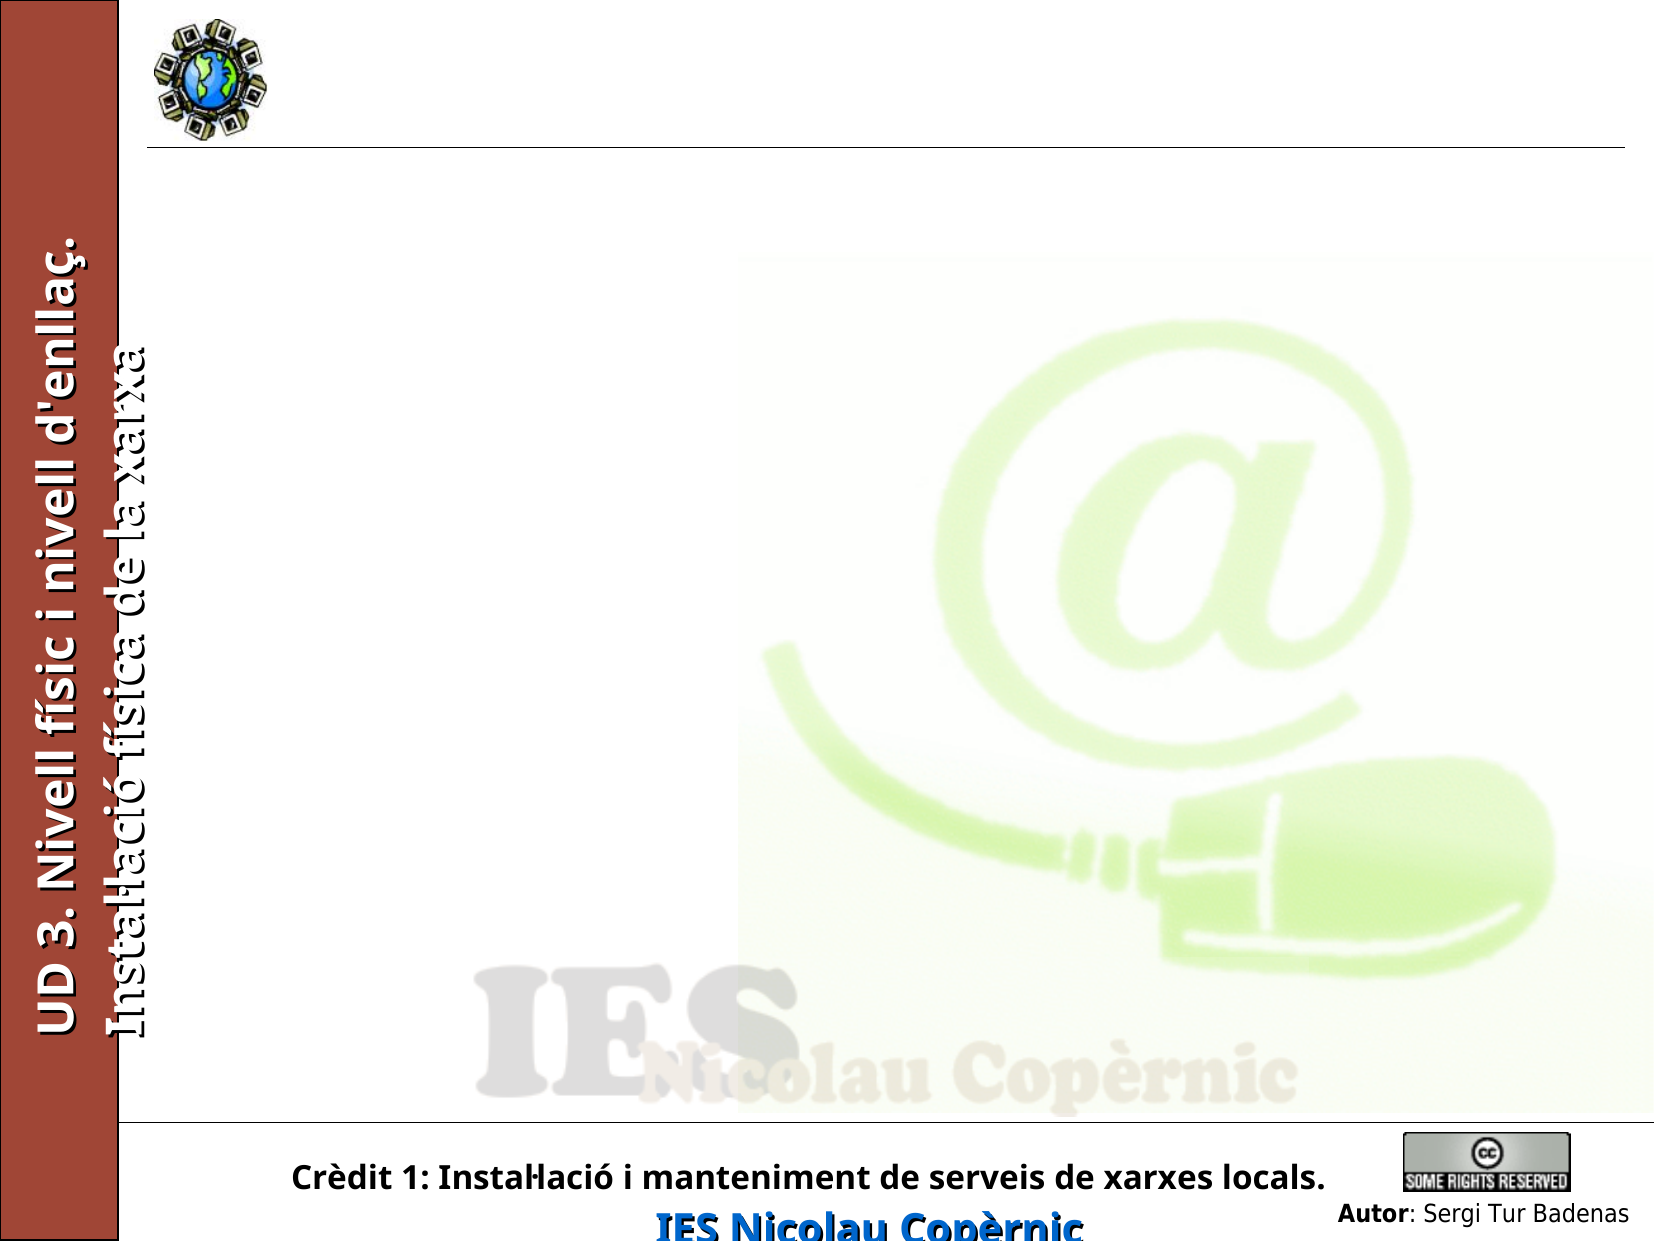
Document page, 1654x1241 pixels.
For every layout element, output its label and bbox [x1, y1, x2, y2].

picture [154, 19, 268, 142]
picture [466, 252, 1654, 1117]
picture [1403, 1132, 1571, 1192]
